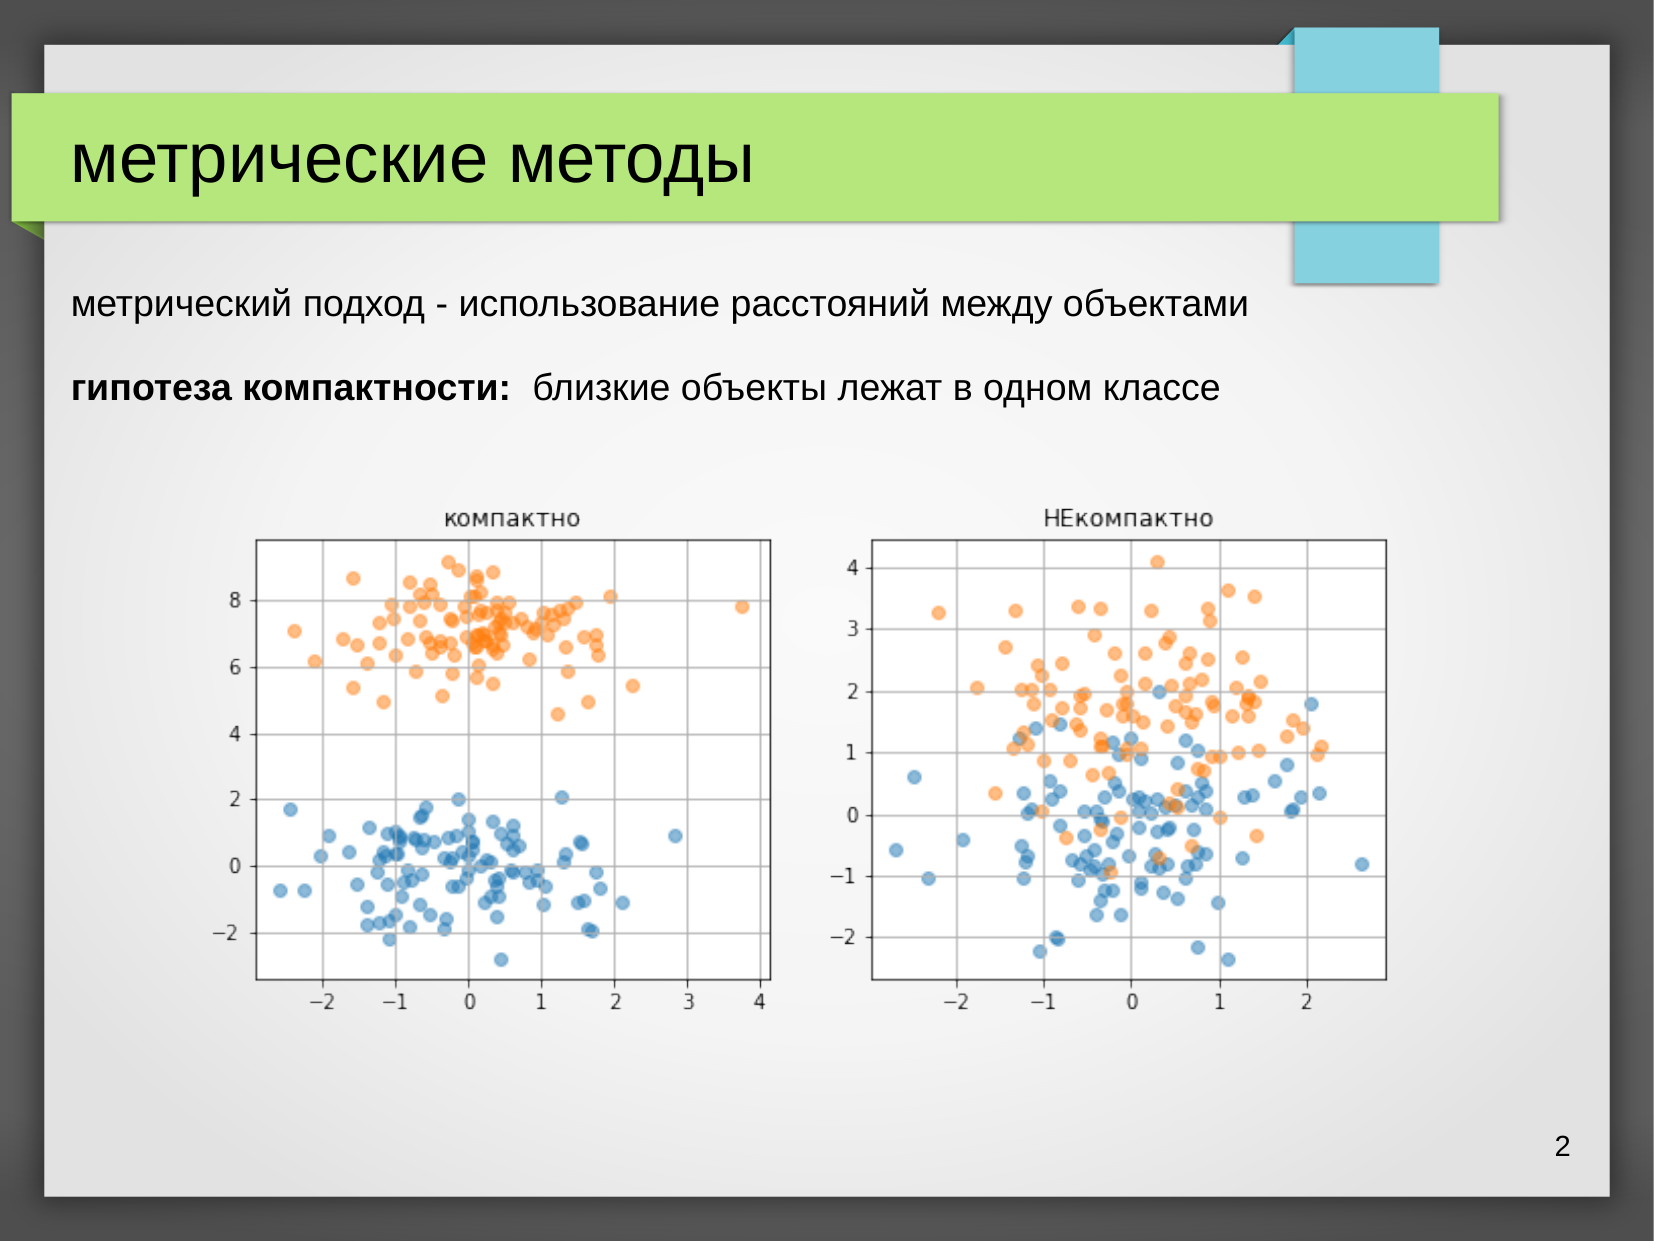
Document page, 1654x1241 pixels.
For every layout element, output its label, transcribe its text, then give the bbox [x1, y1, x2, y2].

picture [0, 0, 1654, 1241]
subtitle метрический подход - использование расстояний между объектами гипотеза компактности: близкие объекты лежат в одном классе [70, 271, 1560, 461]
title метрические методы [70, 118, 1205, 199]
